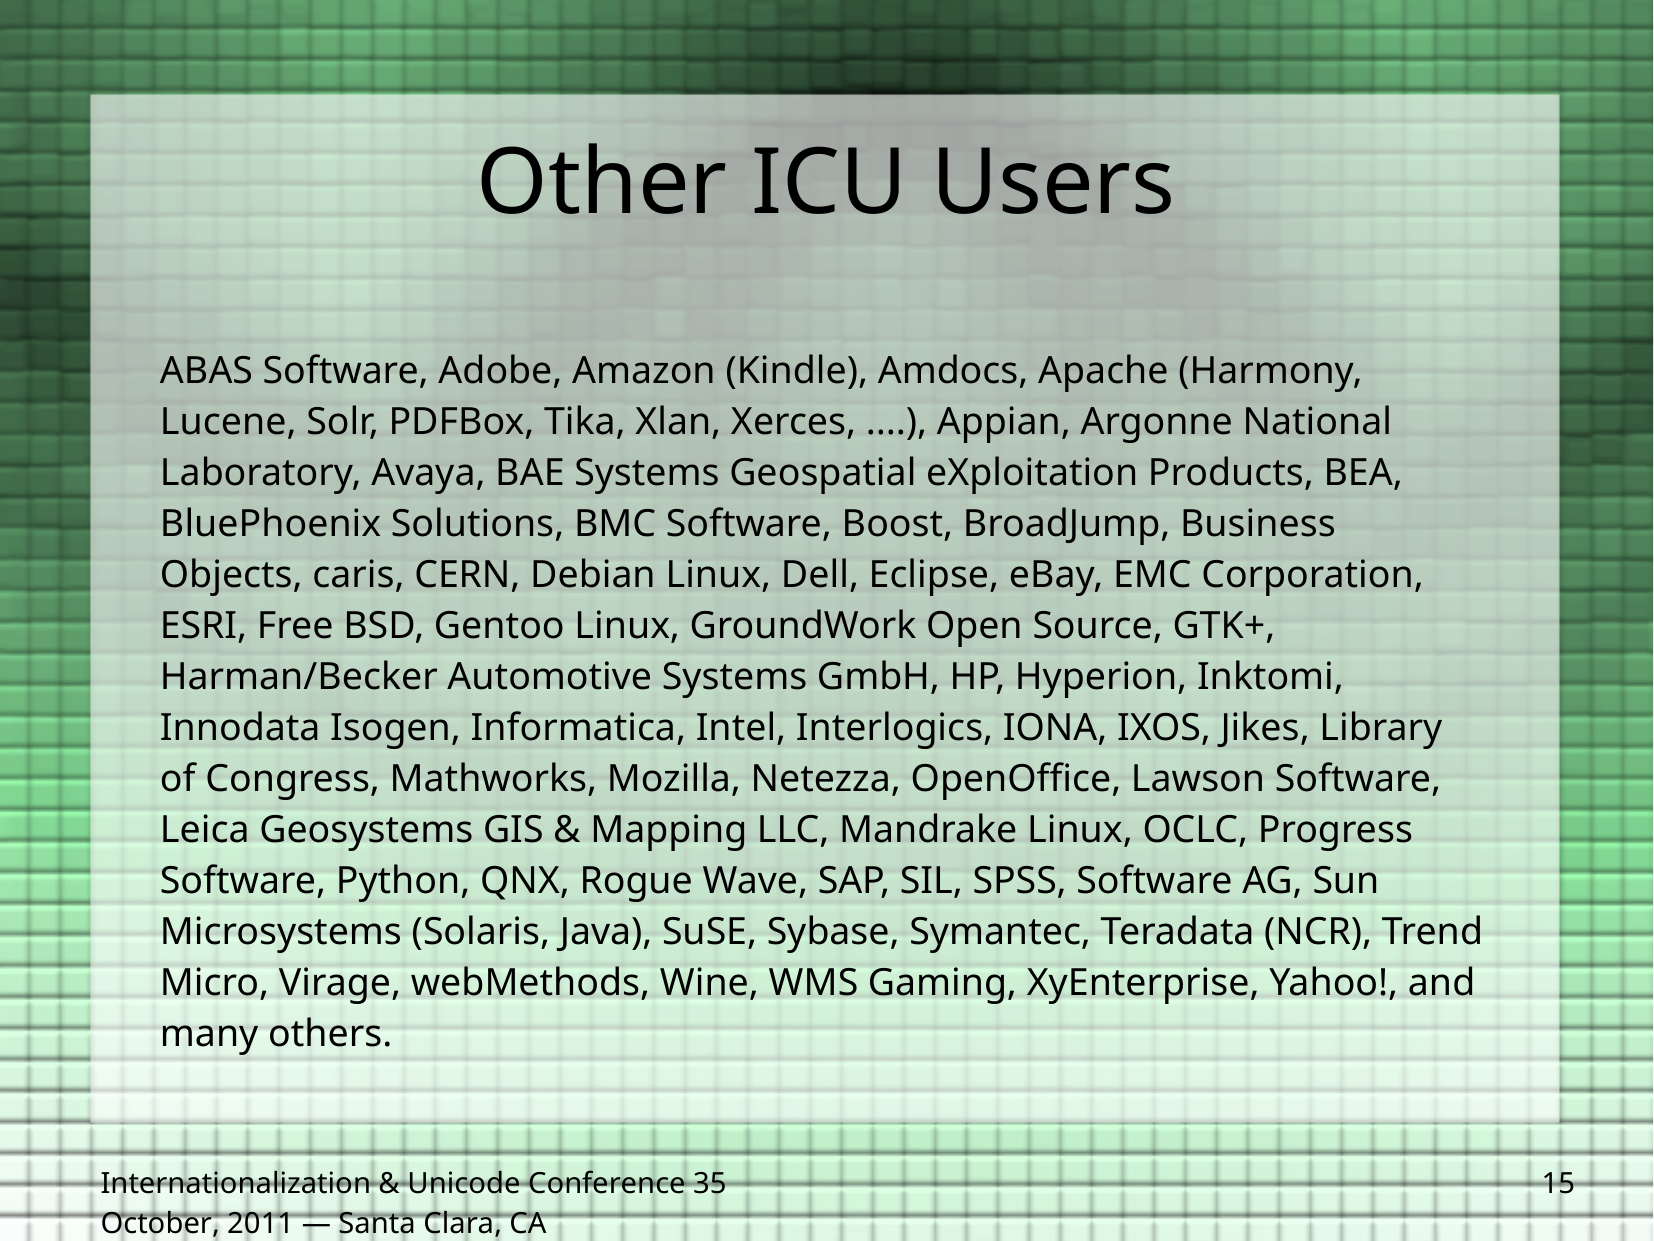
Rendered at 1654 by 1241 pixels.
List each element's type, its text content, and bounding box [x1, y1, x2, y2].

title Other ICU Users [88, 90, 1565, 266]
text_box ABAS Software, Adobe, Amazon (Kindle), Amdocs, Apache (Harmony, Lucene, Solr, PDFBox, Tika, Xlan, Xerces, ....), Appian, Argonne National Laboratory, Avaya, BAE Systems Geospatial eXploitation Products, BEA, BluePhoenix Solutions, BMC Software, Boost, BroadJump, Business Objects, caris, CERN, Debian Linux, Dell, Eclipse, eBay, EMC Corporation, ESRI, Free BSD, Gentoo Linux, GroundWork Open Source, GTK+, Harman/Becker Automotive Systems GmbH, HP, Hyperion, Inktomi, Innodata Isogen, Informatica, Intel, Interlogics, IONA, IXOS, Jikes, Library of Congress, Mathworks, Mozilla, Netezza, OpenOffice, Lawson Software, Leica Geosystems GIS & Mapping LLC, Mandrake Linux, OCLC, Progress Software, Python, QNX, Rogue Wave, SAP, SIL, SPSS, Software AG, Sun Microsystems (Solaris, Java), SuSE, Sybase, Symantec, Teradata (NCR), Trend Micro, Virage, webMethods, Wine, WMS Gaming, XyEnterprise, Yahoo!, and many others. [145, 335, 1501, 961]
picture [0, 0, 1654, 1241]
